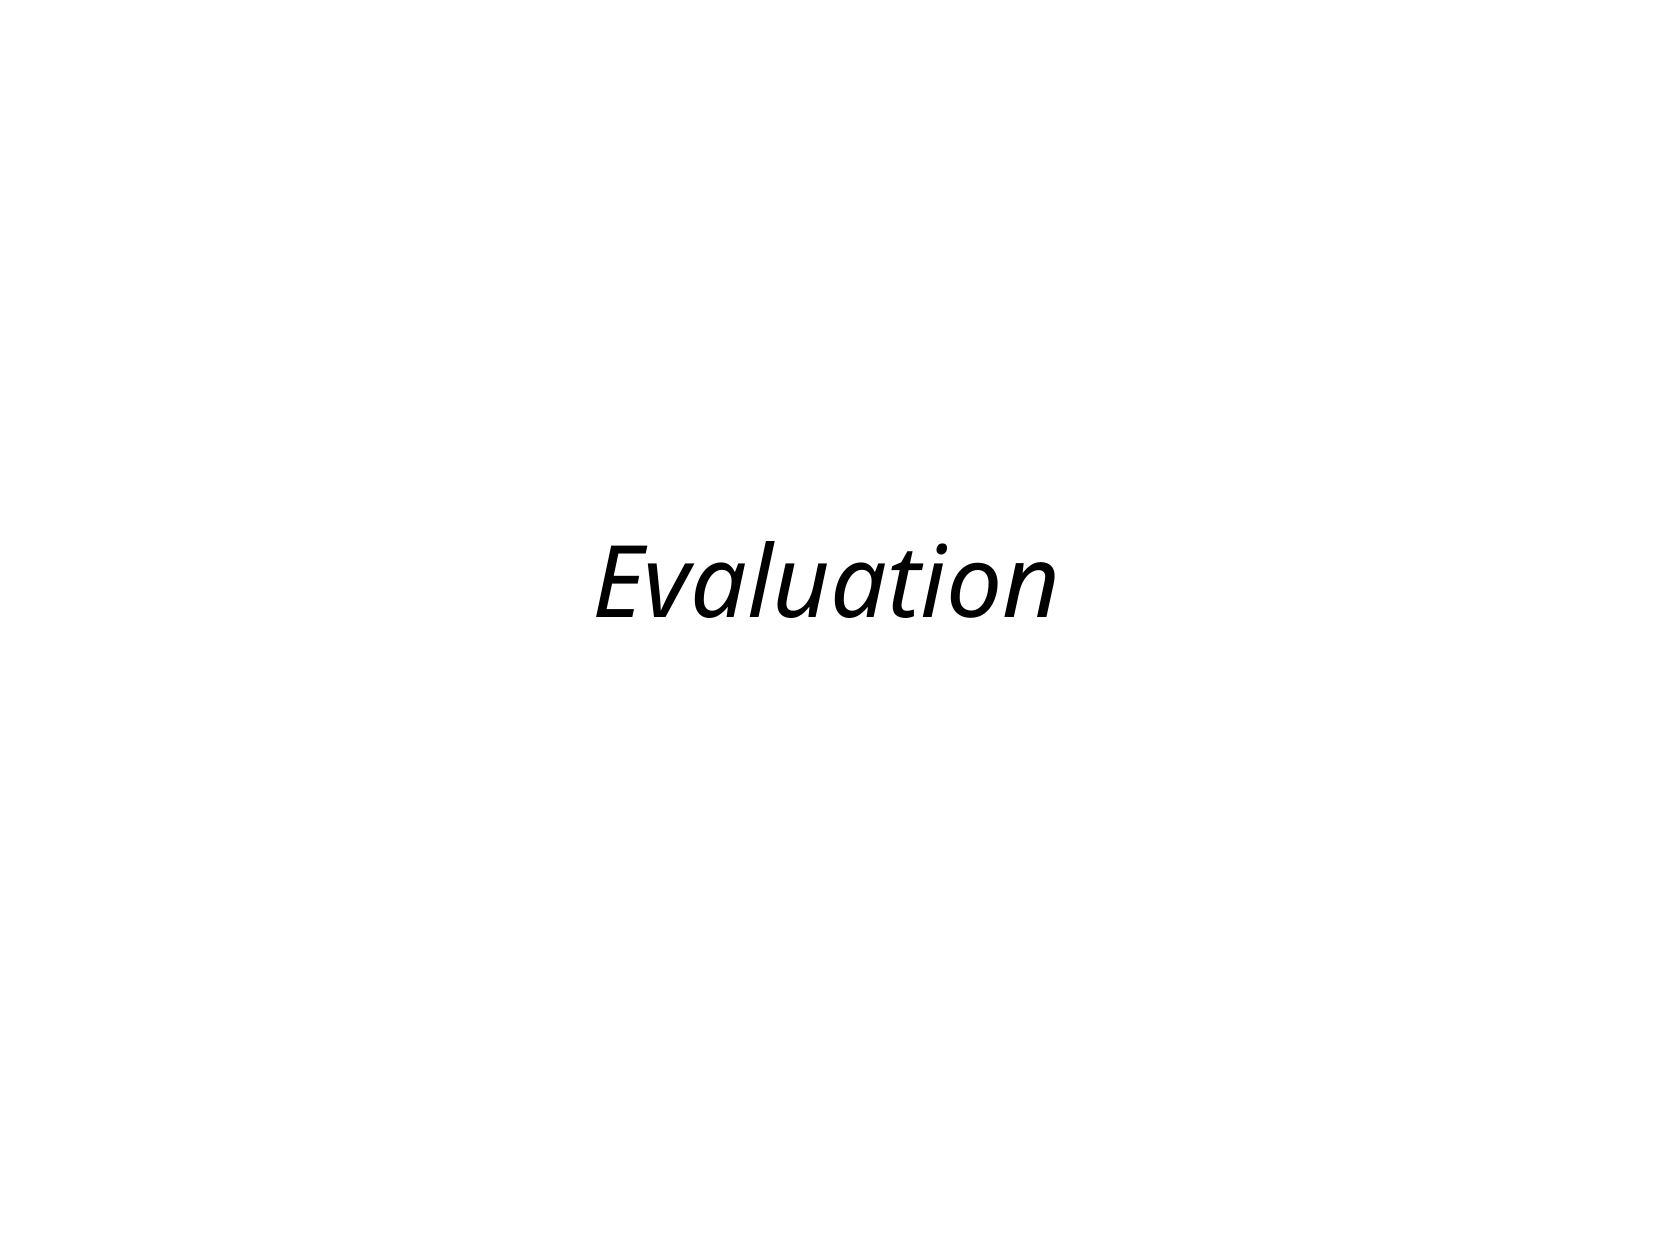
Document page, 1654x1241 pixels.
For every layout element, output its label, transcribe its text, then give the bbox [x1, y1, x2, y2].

subtitle Evaluation [82, 56, 1571, 1102]
